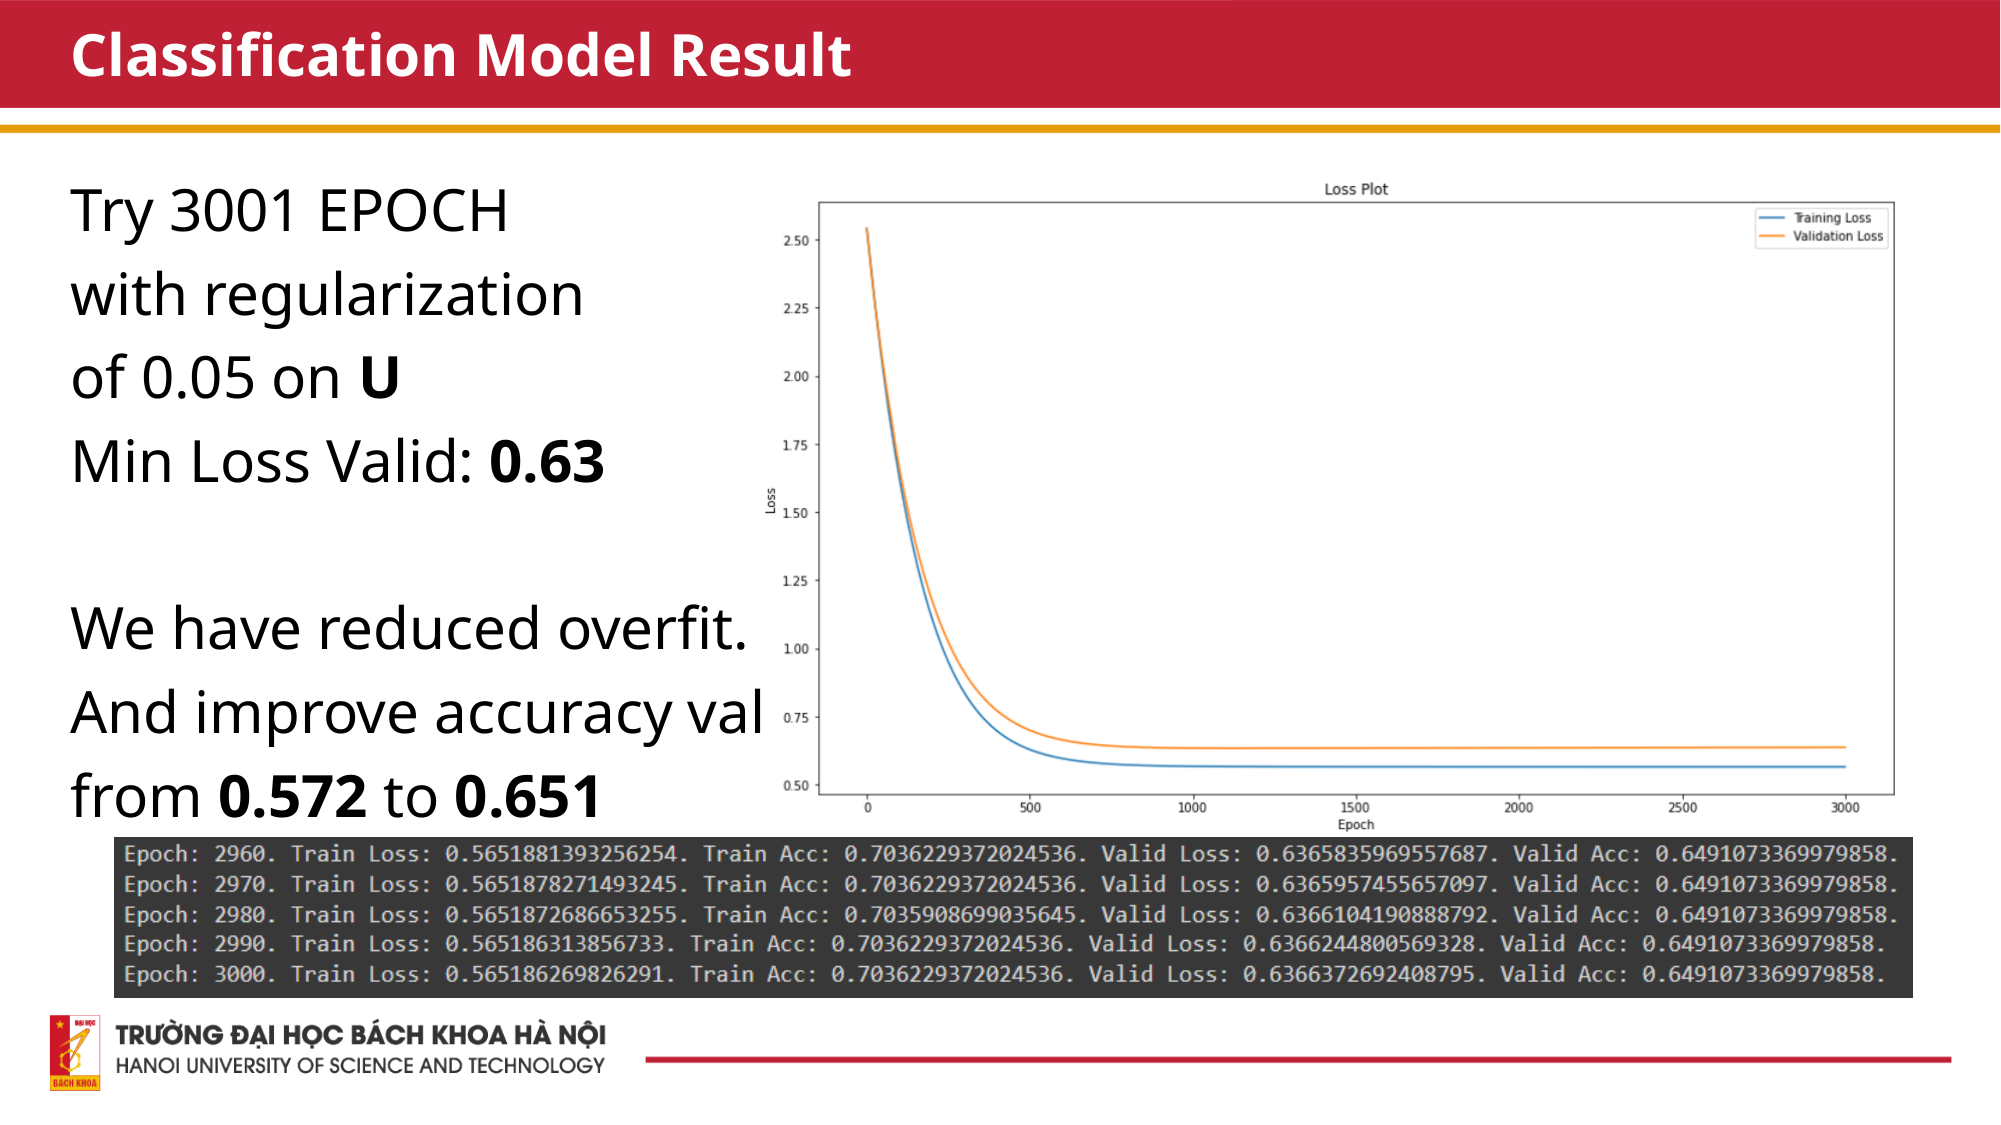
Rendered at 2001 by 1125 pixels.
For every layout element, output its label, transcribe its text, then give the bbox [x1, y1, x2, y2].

title Classification Model Result [55, 18, 1945, 91]
picture [762, 174, 1899, 836]
list Try 3001 EPOCH with regularization of 0.05 on U Min Loss Valid: 0.63 We have reduced overfit. And improve accuracy validation from 0.572 to 0.651 [55, 173, 1945, 979]
picture [114, 838, 1913, 998]
